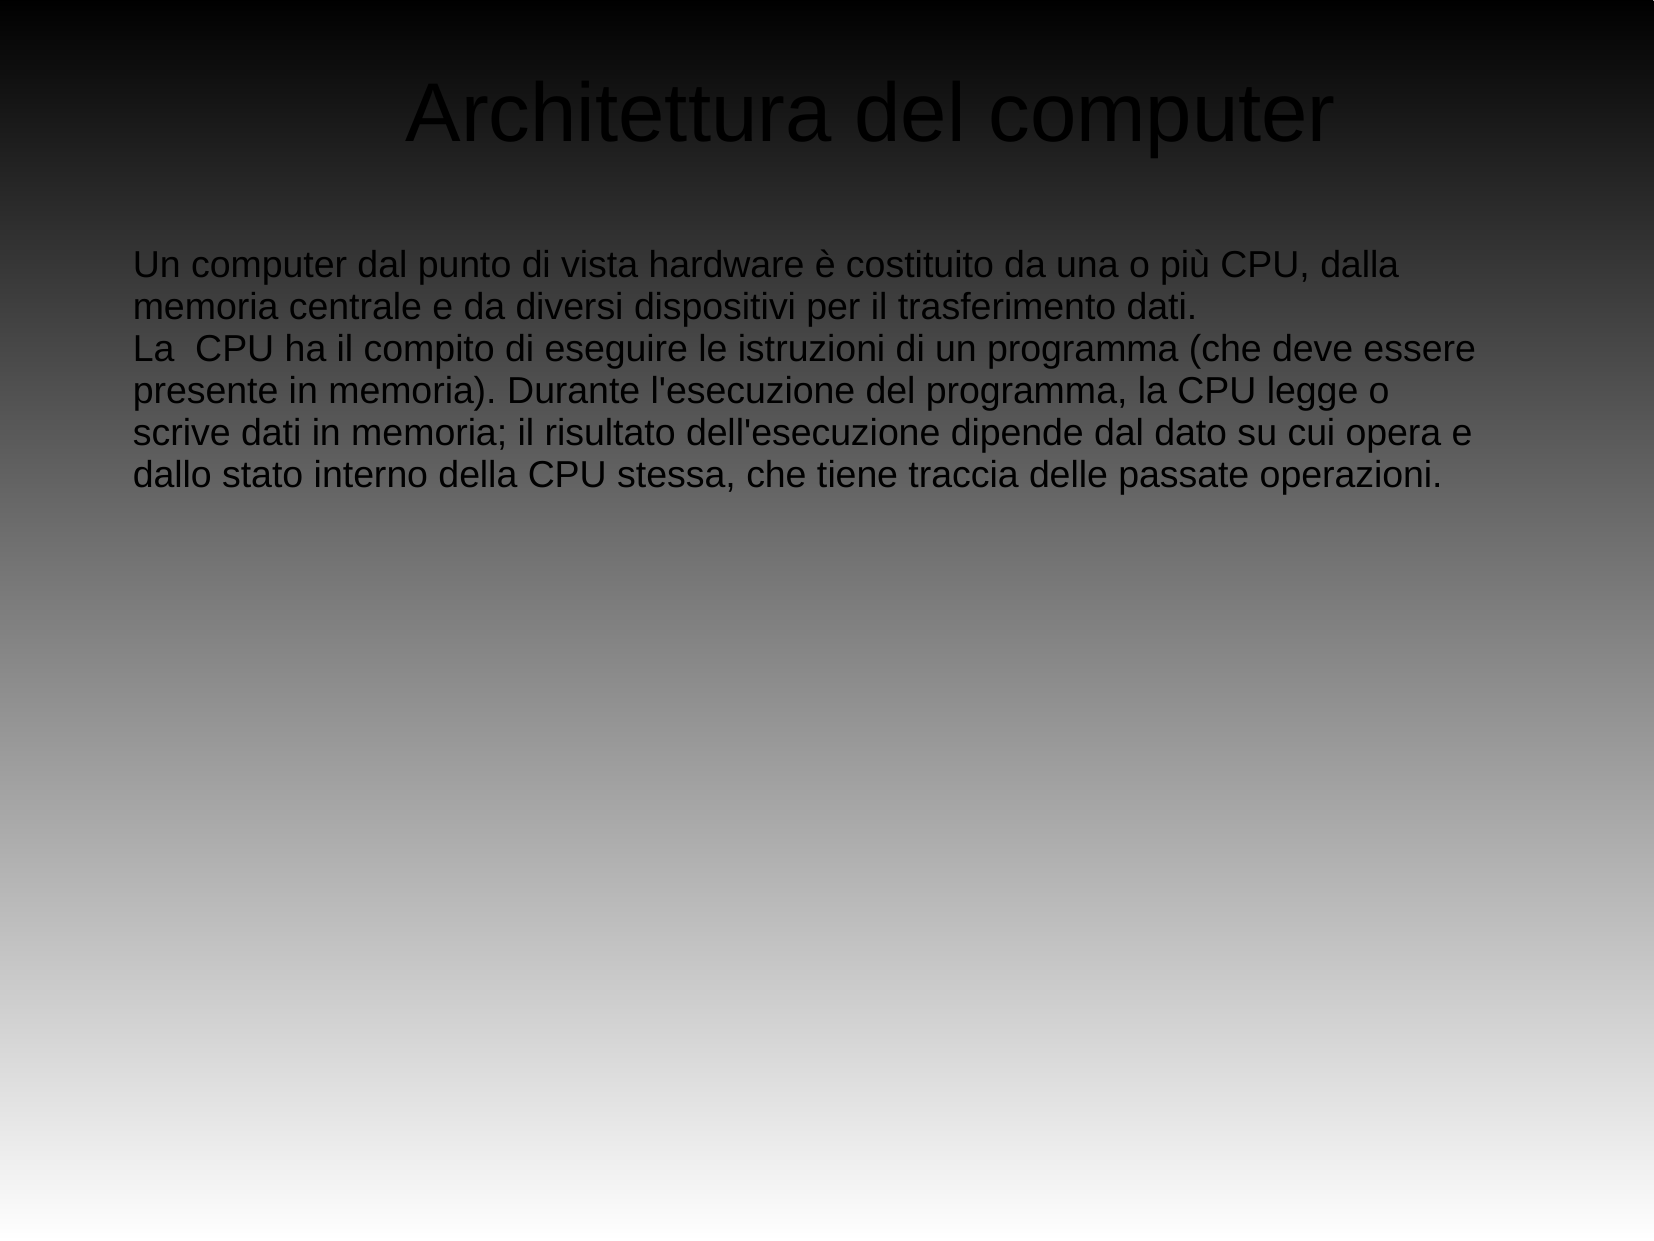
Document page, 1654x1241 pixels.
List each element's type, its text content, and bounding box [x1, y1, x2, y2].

text_box Un computer dal punto di vista hardware è costituito da una o più CPU, dalla memoria centrale e da diversi dispositivi per il trasferimento dati. La CPU ha il compito di eseguire le istruzioni di un programma (che deve essere presente in memoria). Durante l'esecuzione del programma, la CPU legge o scrive dati in memoria; il risultato dell'esecuzione dipende dal dato su cui opera e dallo stato interno della CPU stessa, che tiene traccia delle passate operazioni. [118, 236, 1506, 503]
text_box Architettura del computer [295, 59, 1447, 167]
